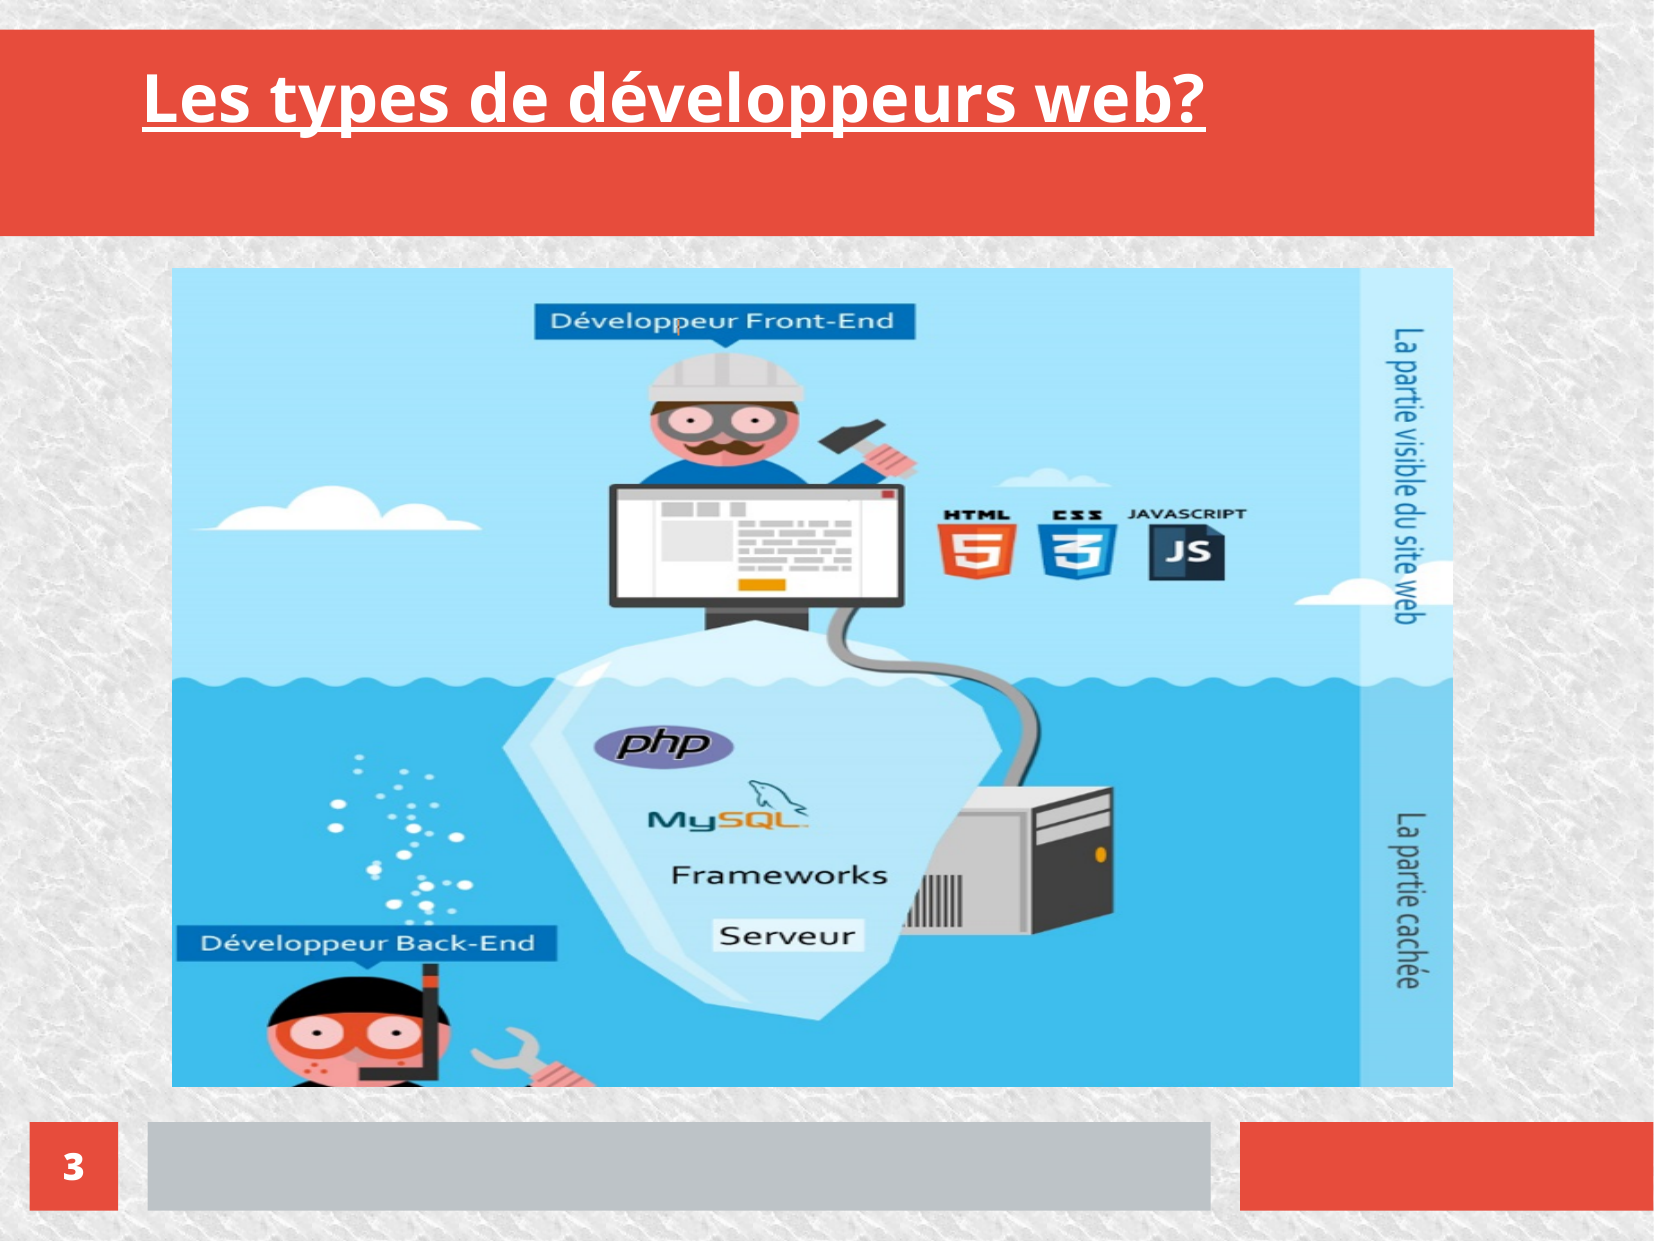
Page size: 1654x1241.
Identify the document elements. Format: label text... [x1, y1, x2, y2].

title Les types de développeurs web? [141, 23, 1630, 142]
picture [0, 0, 1654, 1241]
